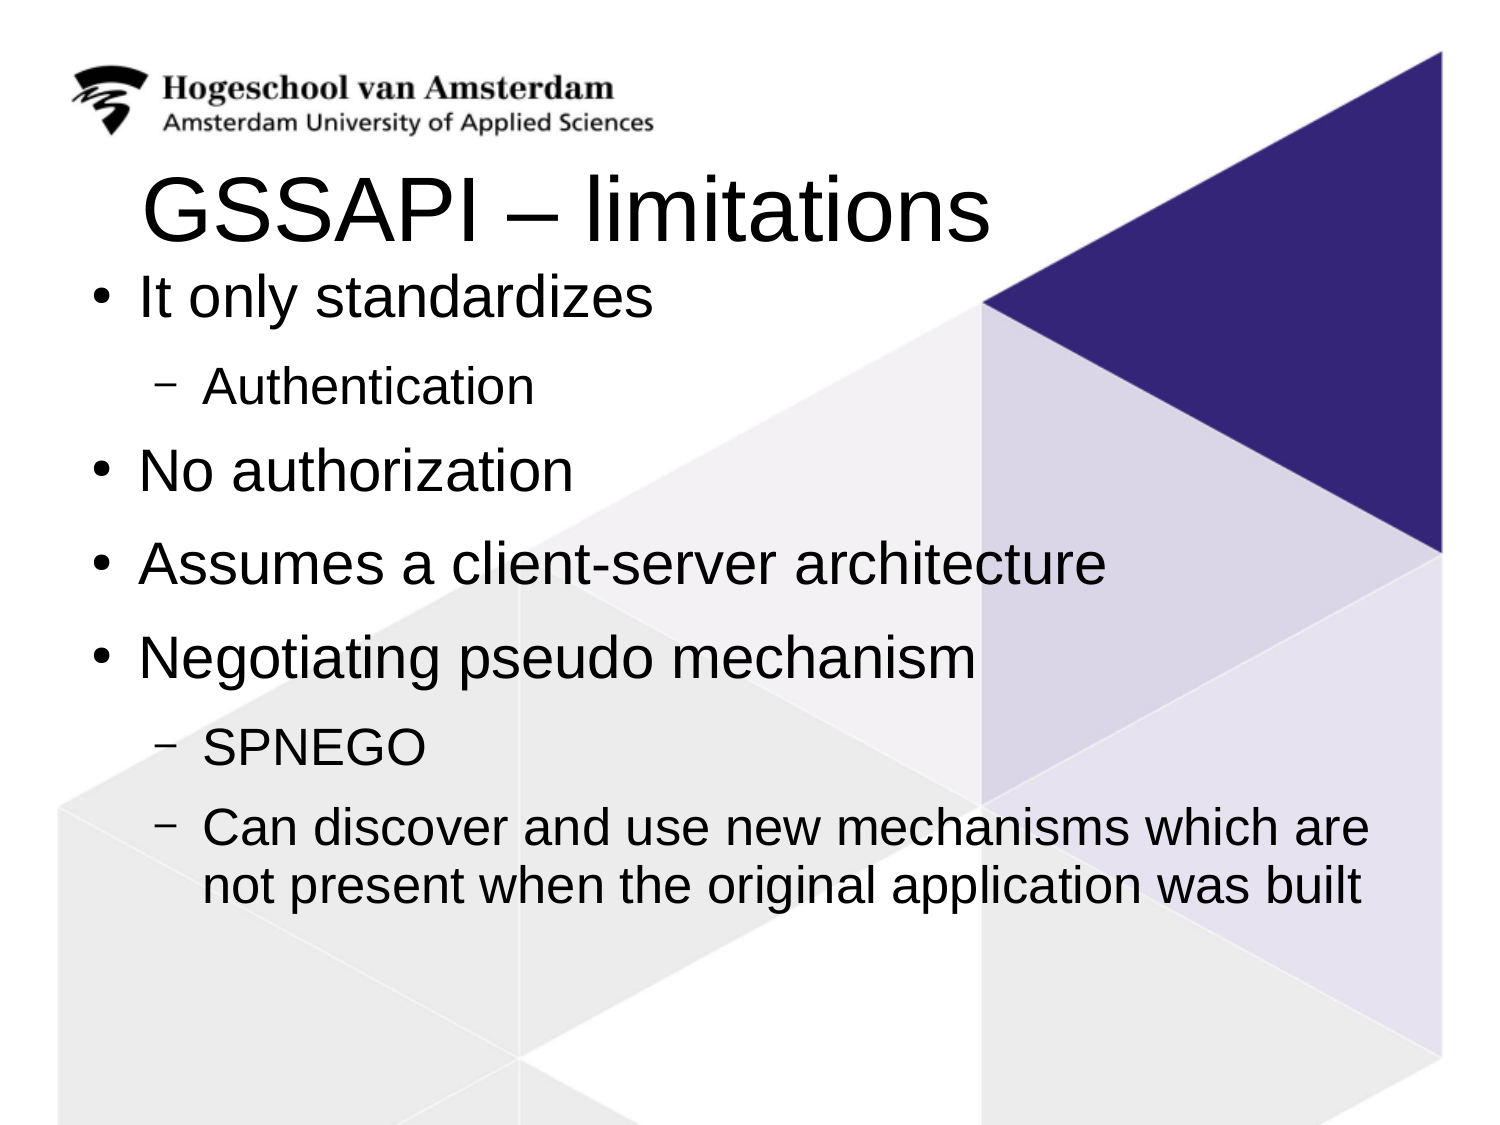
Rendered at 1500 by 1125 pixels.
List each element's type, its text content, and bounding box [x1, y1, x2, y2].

title GSSAPI – limitations [0, 89, 1205, 331]
list It only standardizes Authentication No authorization Assumes a client-server architecture Negotiating pseudo mechanism SPNEGO Can discover and use new mechanisms which are not present when the original application was built [75, 263, 1395, 916]
picture [0, 0, 1500, 1125]
